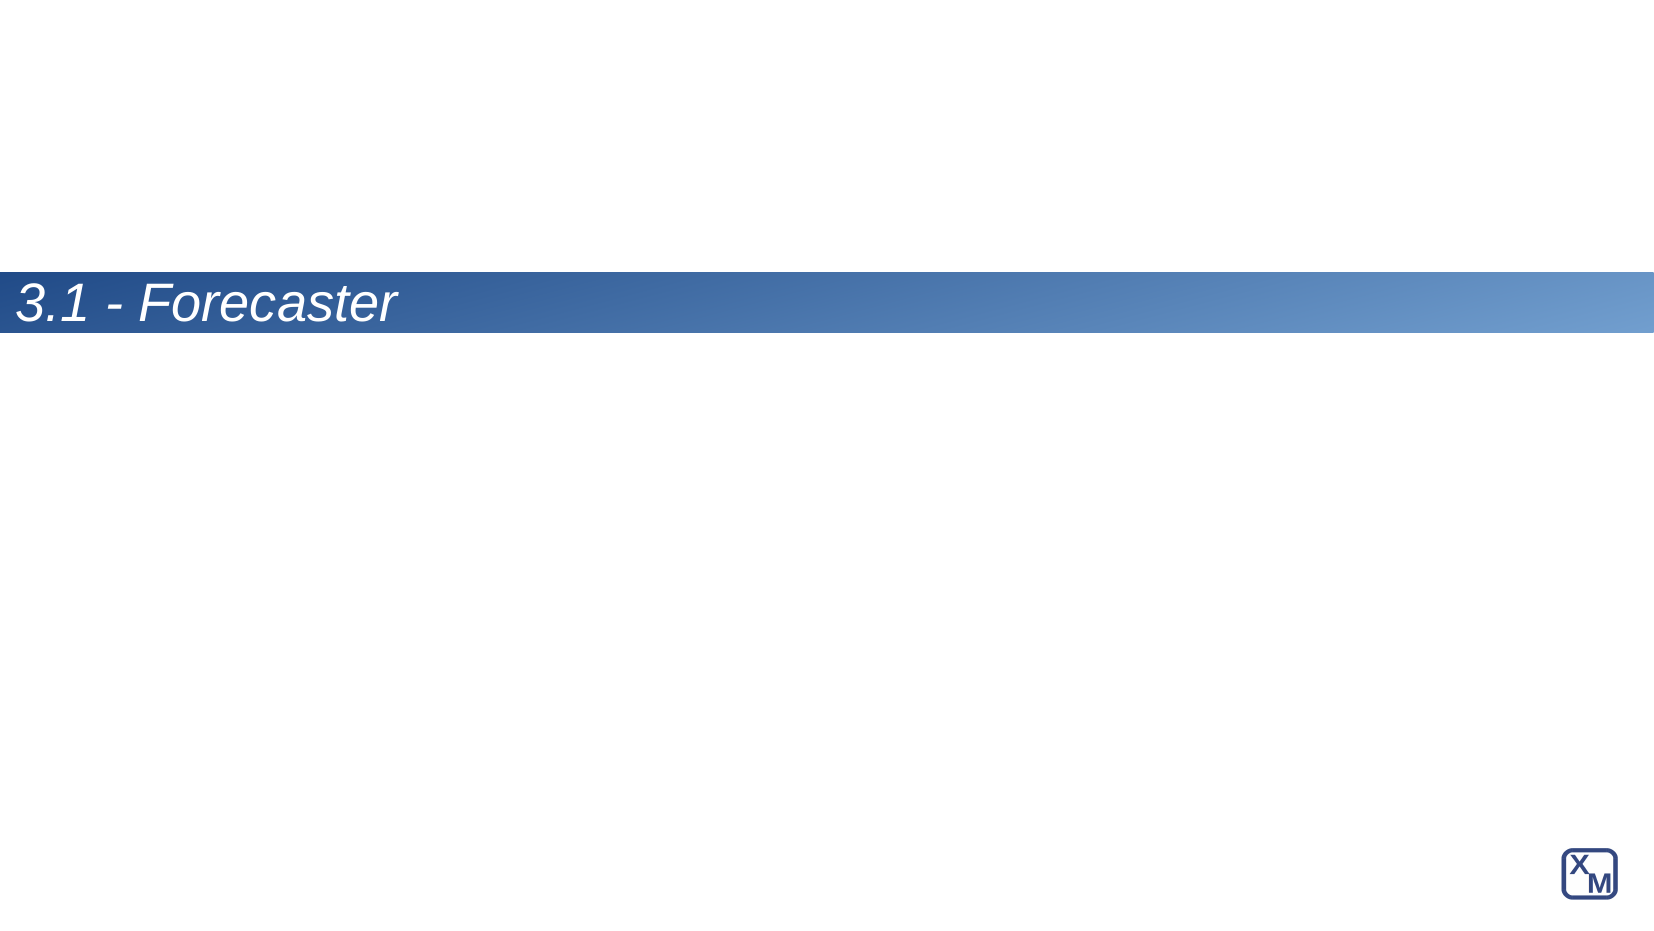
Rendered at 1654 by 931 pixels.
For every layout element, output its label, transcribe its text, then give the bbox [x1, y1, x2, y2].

picture [1561, 848, 1618, 900]
title 3.1 - Forecaster [0, 272, 1654, 333]
